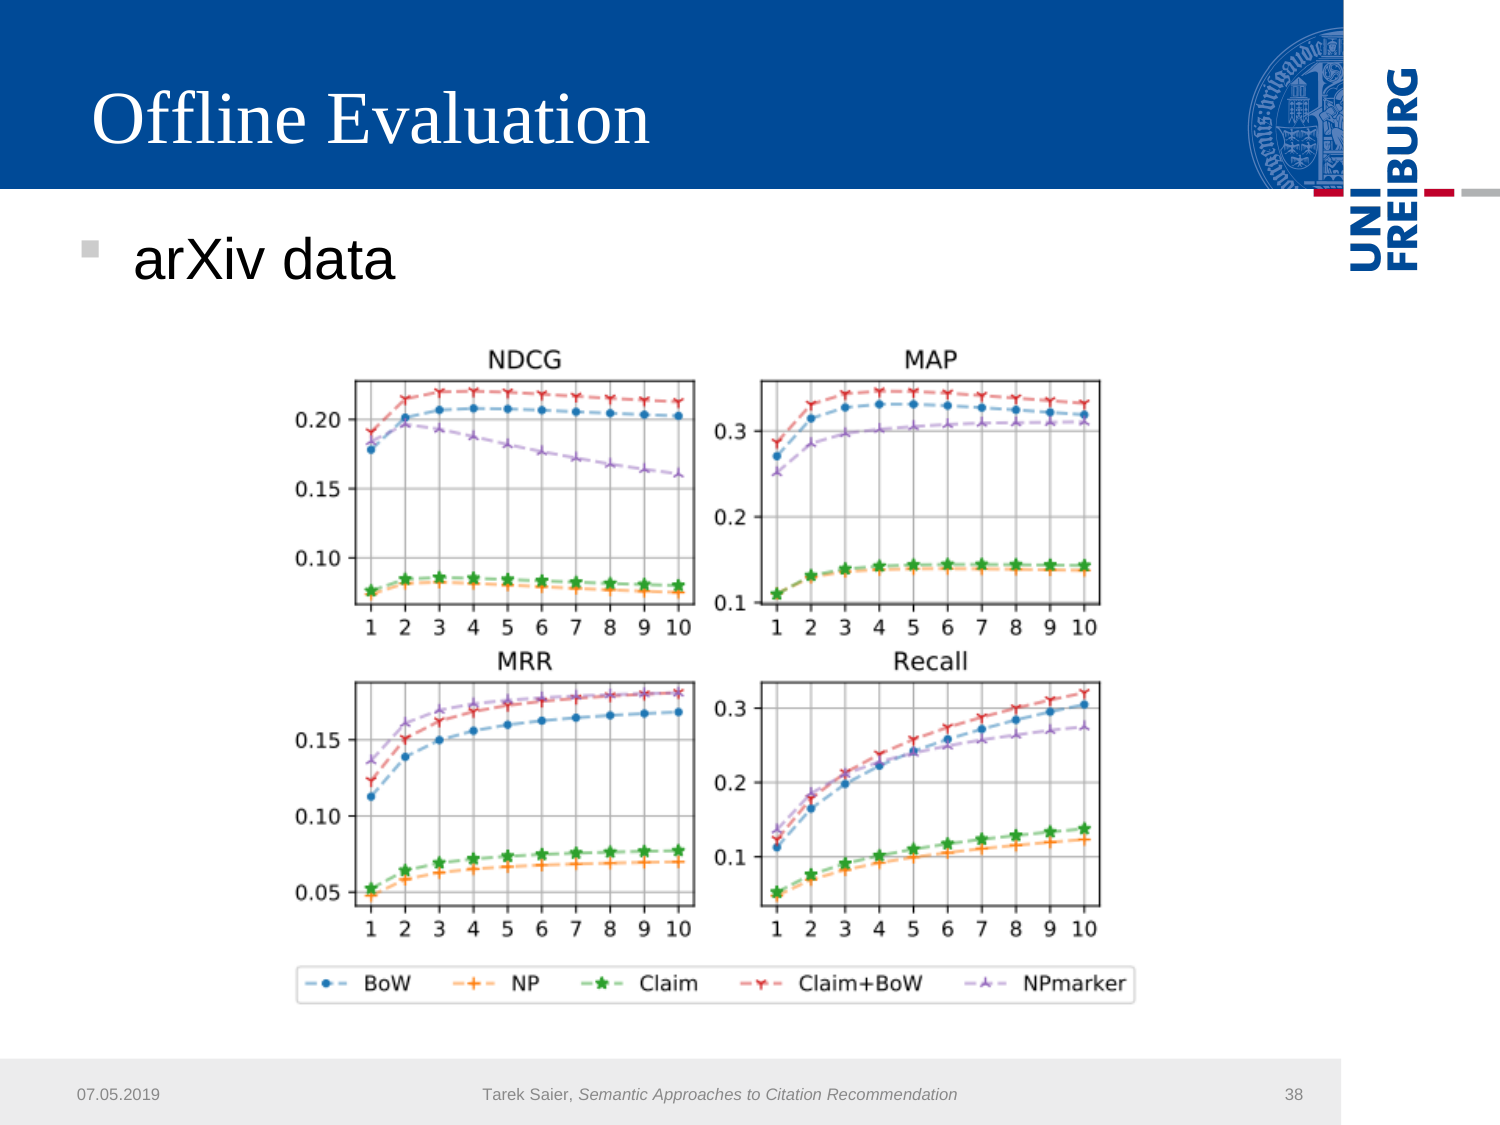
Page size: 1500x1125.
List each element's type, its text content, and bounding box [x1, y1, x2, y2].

picture [236, 295, 1196, 1014]
picture [0, 0, 1500, 271]
list arXiv data [76, 221, 1341, 1009]
title Offline Evaluation [76, 49, 1235, 178]
